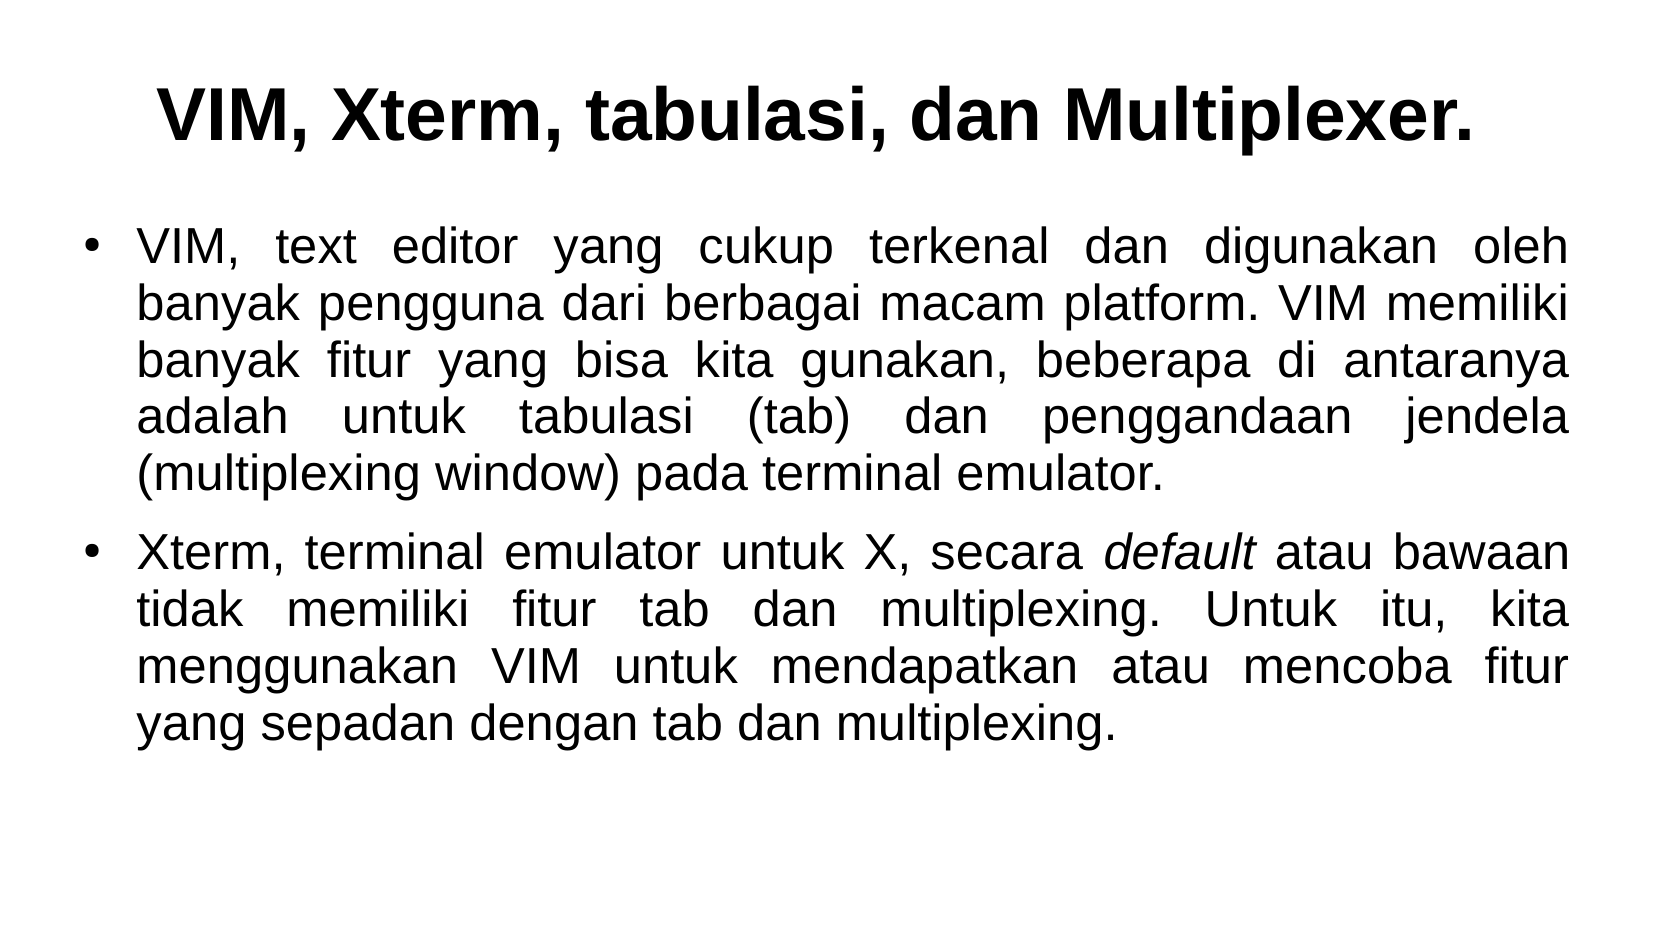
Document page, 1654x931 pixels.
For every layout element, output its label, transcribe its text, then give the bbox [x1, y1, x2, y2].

list VIM, text editor yang cukup terkenal dan digunakan oleh banyak pengguna dari berbagai macam platform. VIM memiliki banyak fitur yang bisa kita gunakan, beberapa di antaranya adalah untuk tabulasi (tab) dan penggandaan jendela (multiplexing window) pada terminal emulator. Xterm, terminal emulator untuk X, secara default atau bawaan tidak memiliki fitur tab dan multiplexing. Untuk itu, kita menggunakan VIM untuk mendapatkan atau mencoba fitur yang sepadan dengan tab dan multiplexing. [82, 217, 1571, 757]
title VIM, Xterm, tabulasi, dan Multiplexer. [82, 37, 1571, 193]
